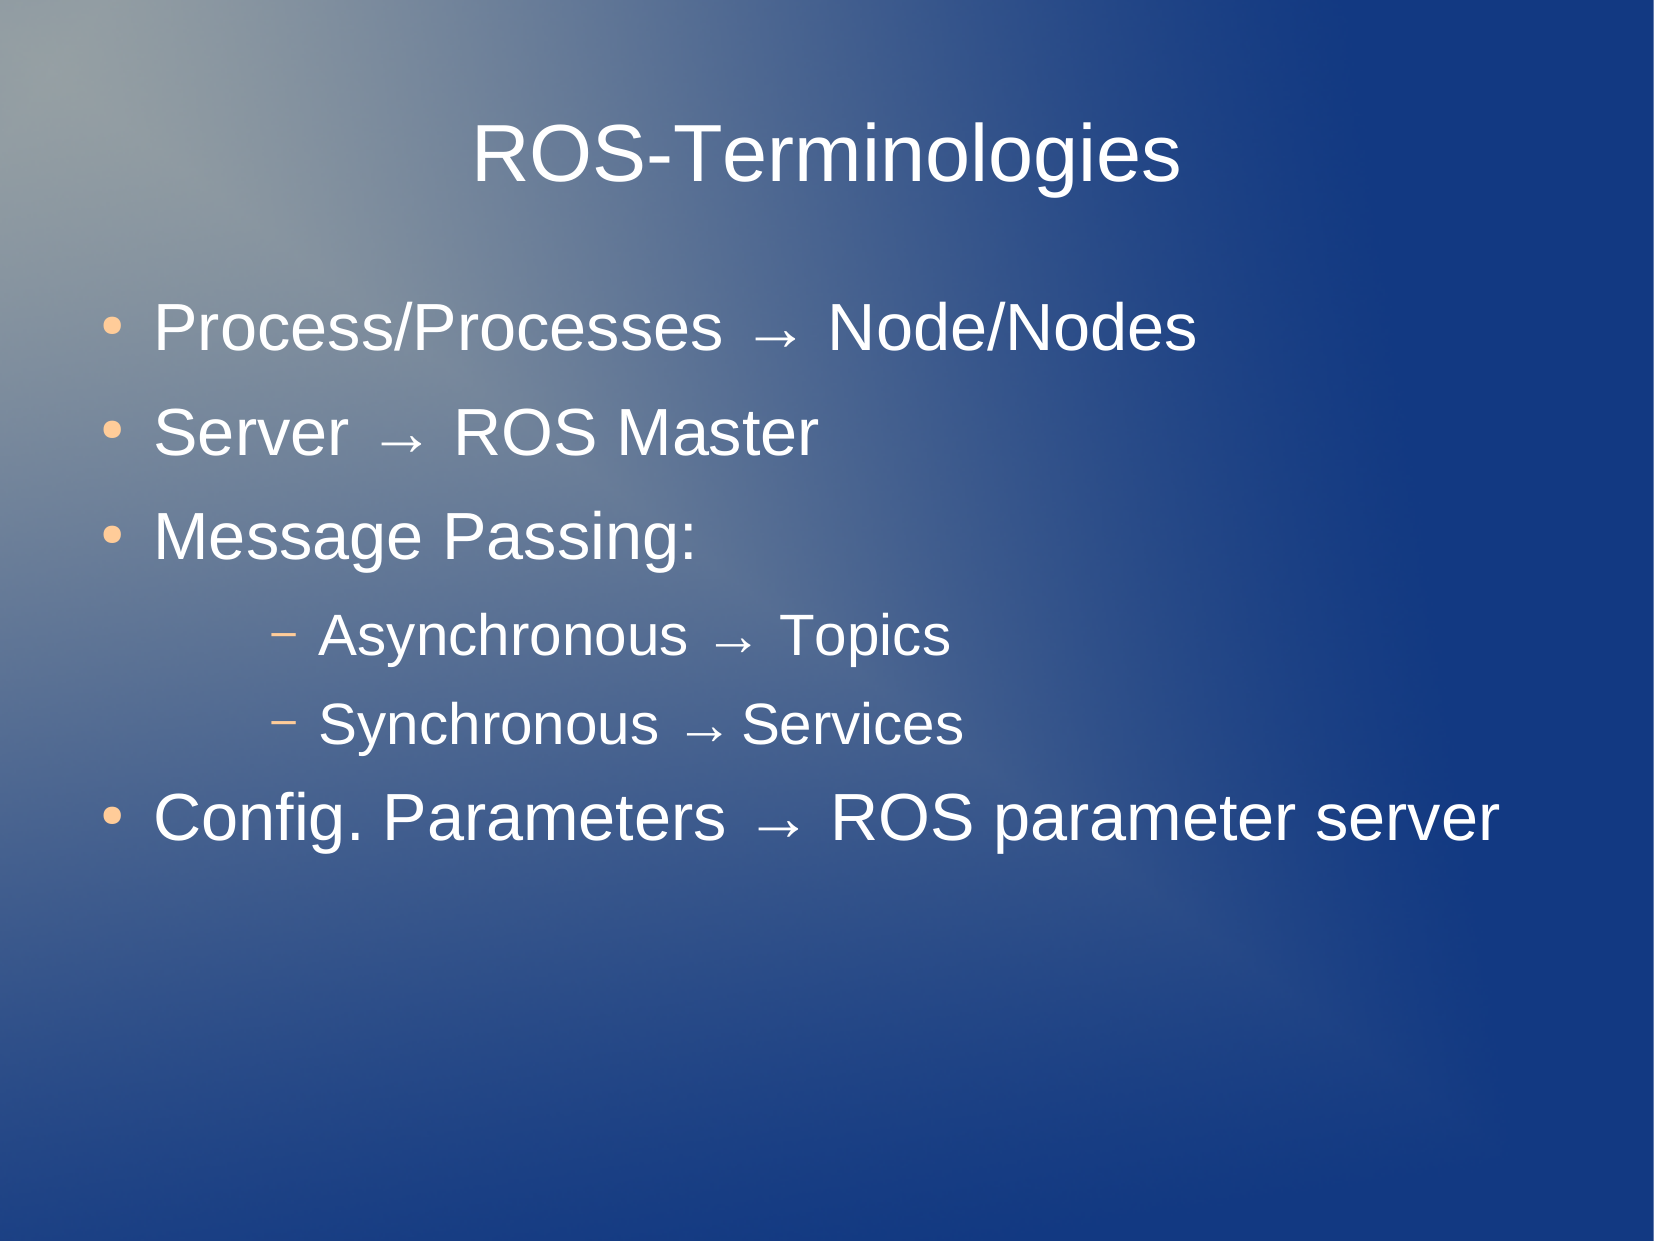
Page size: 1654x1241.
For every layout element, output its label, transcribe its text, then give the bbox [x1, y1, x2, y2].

list Process/Processes → Node/Nodes Server → ROS Master Message Passing: Asynchronous → Topics Synchronous → Services Config. Parameters → ROS parameter server [82, 290, 1571, 1010]
picture [0, 0, 1654, 1241]
title ROS-Terminologies [82, 49, 1571, 257]
